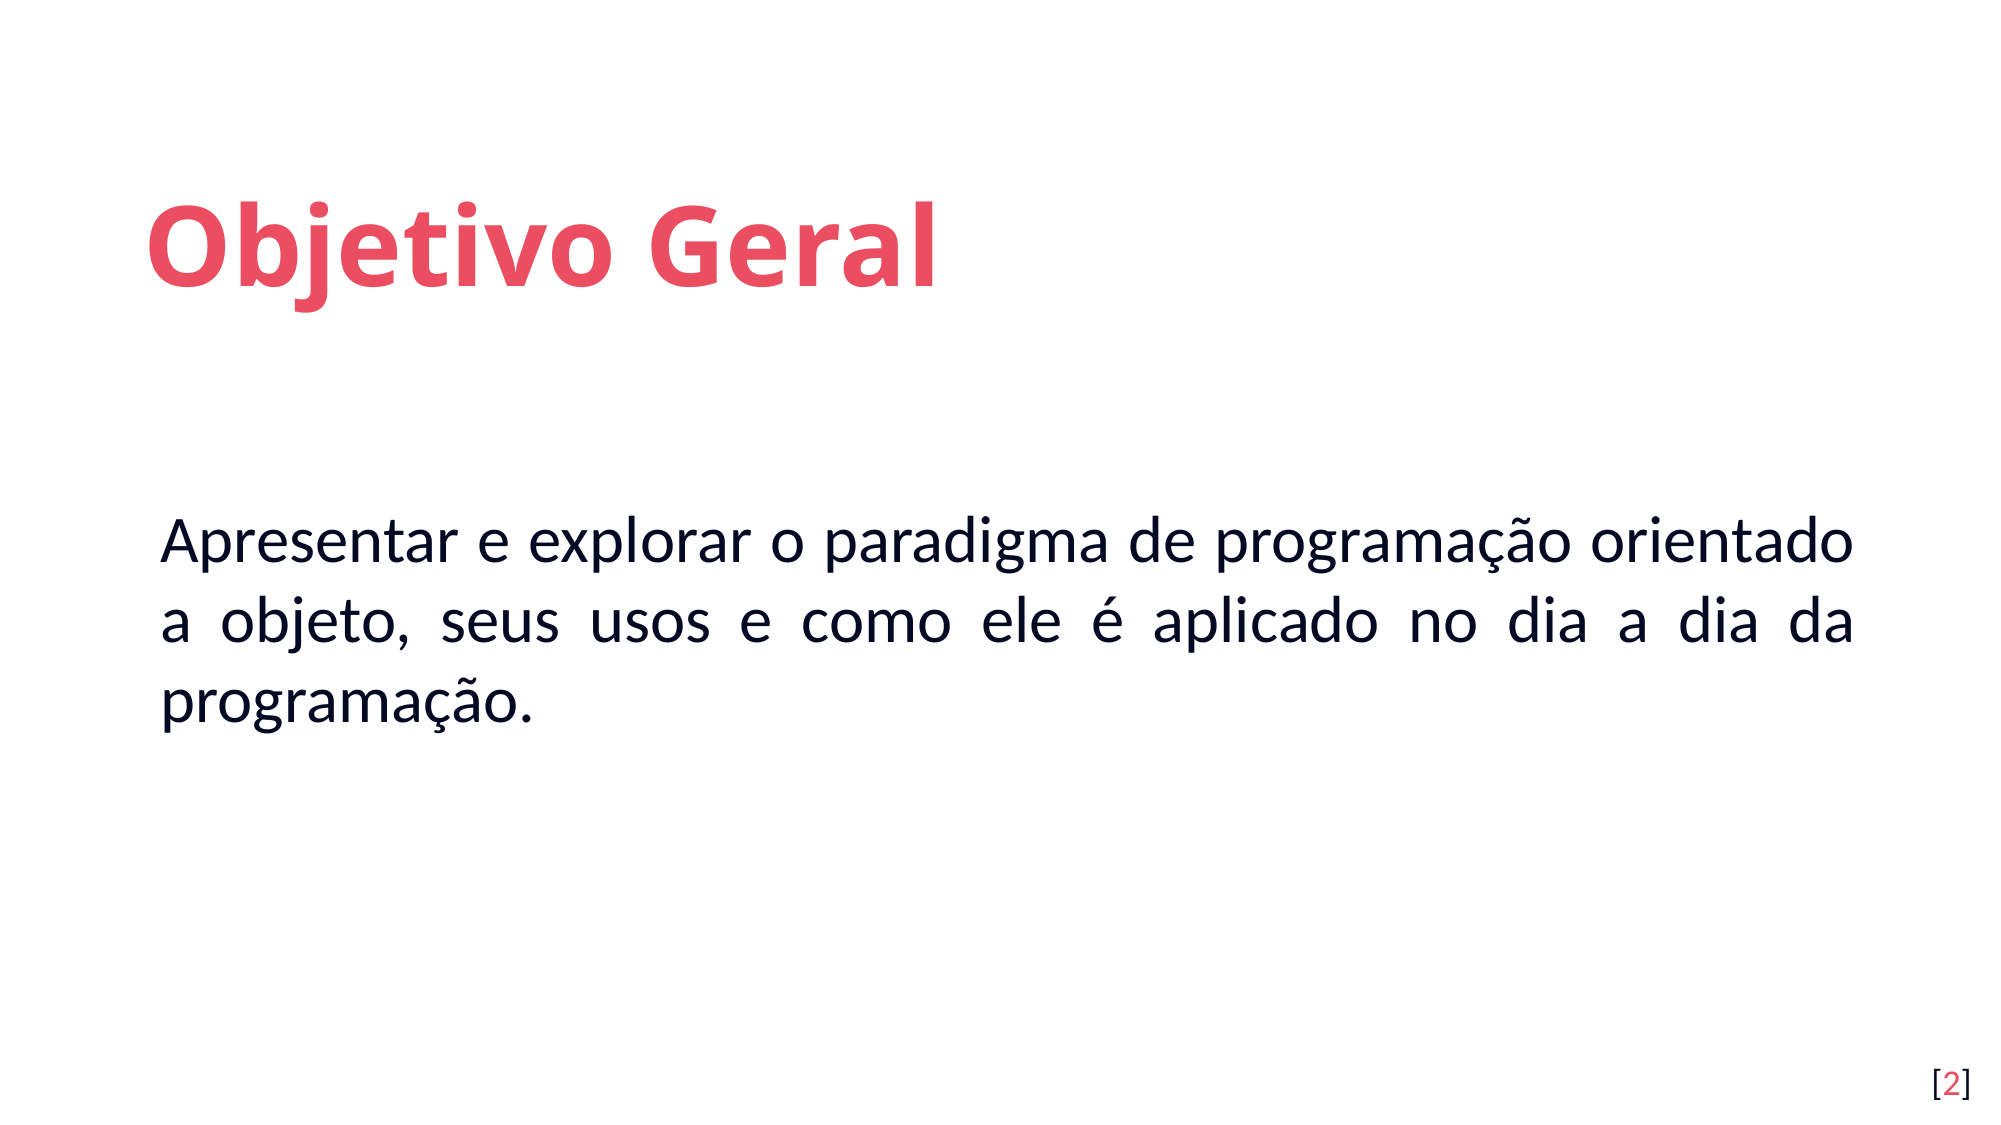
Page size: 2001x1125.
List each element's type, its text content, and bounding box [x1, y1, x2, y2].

text_box Apresentar e explorar o paradigma de programação orientado a objeto, seus usos e como ele é aplicado no dia a dia da programação. [123, 406, 1878, 826]
slide_number [<number>] [1871, 1038, 1992, 1125]
text_box Objetivo Geral [123, 139, 1878, 324]
